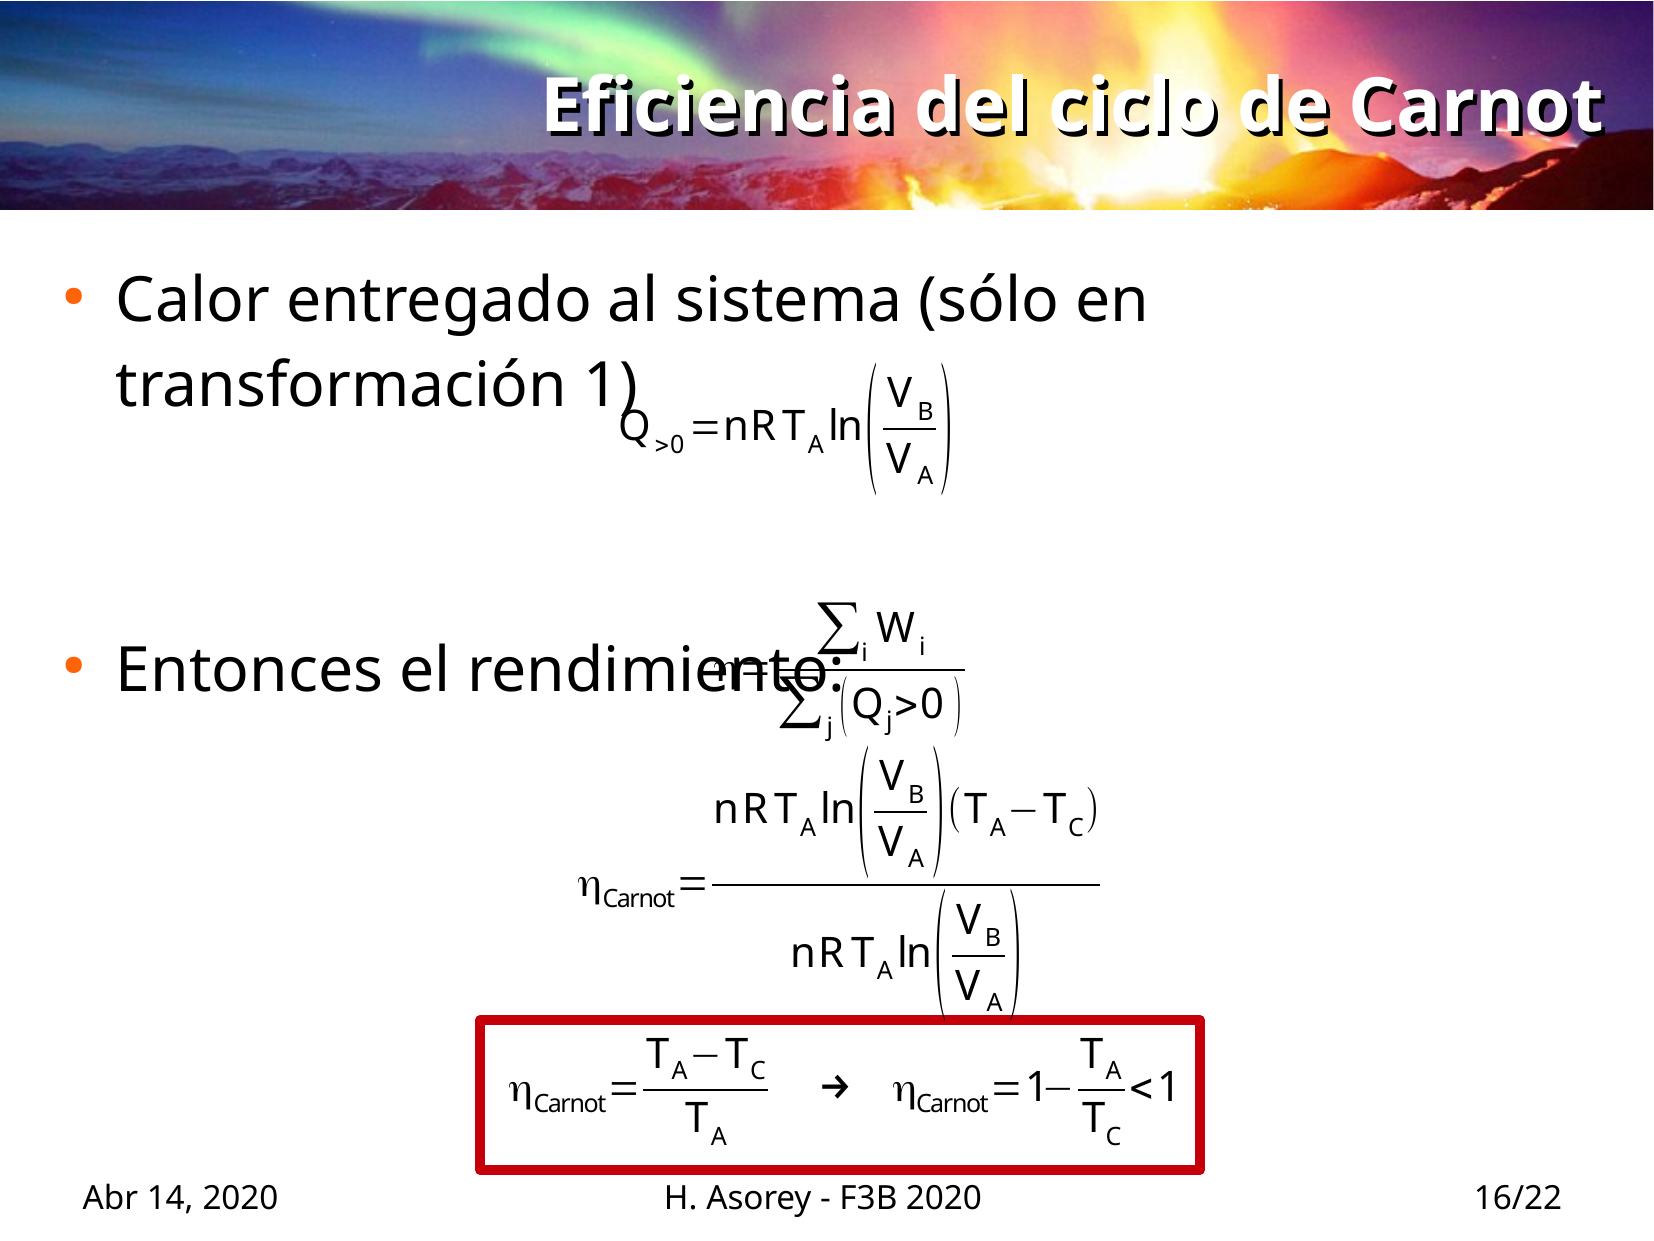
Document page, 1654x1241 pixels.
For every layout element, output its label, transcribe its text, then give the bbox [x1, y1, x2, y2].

chart [201, 364, 214, 417]
chart [500, 600, 1178, 1151]
chart [612, 360, 961, 498]
picture [0, 1, 1654, 210]
list Calor entregado al sistema (sólo en transformación 1) Entonces el rendimiento: [485, 1025, 1195, 1156]
list Calor entregado al sistema (sólo en transformación 1) Entonces el rendimiento: [45, 255, 1606, 1156]
title Eficiencia del ciclo de Carnot [45, 15, 1606, 191]
